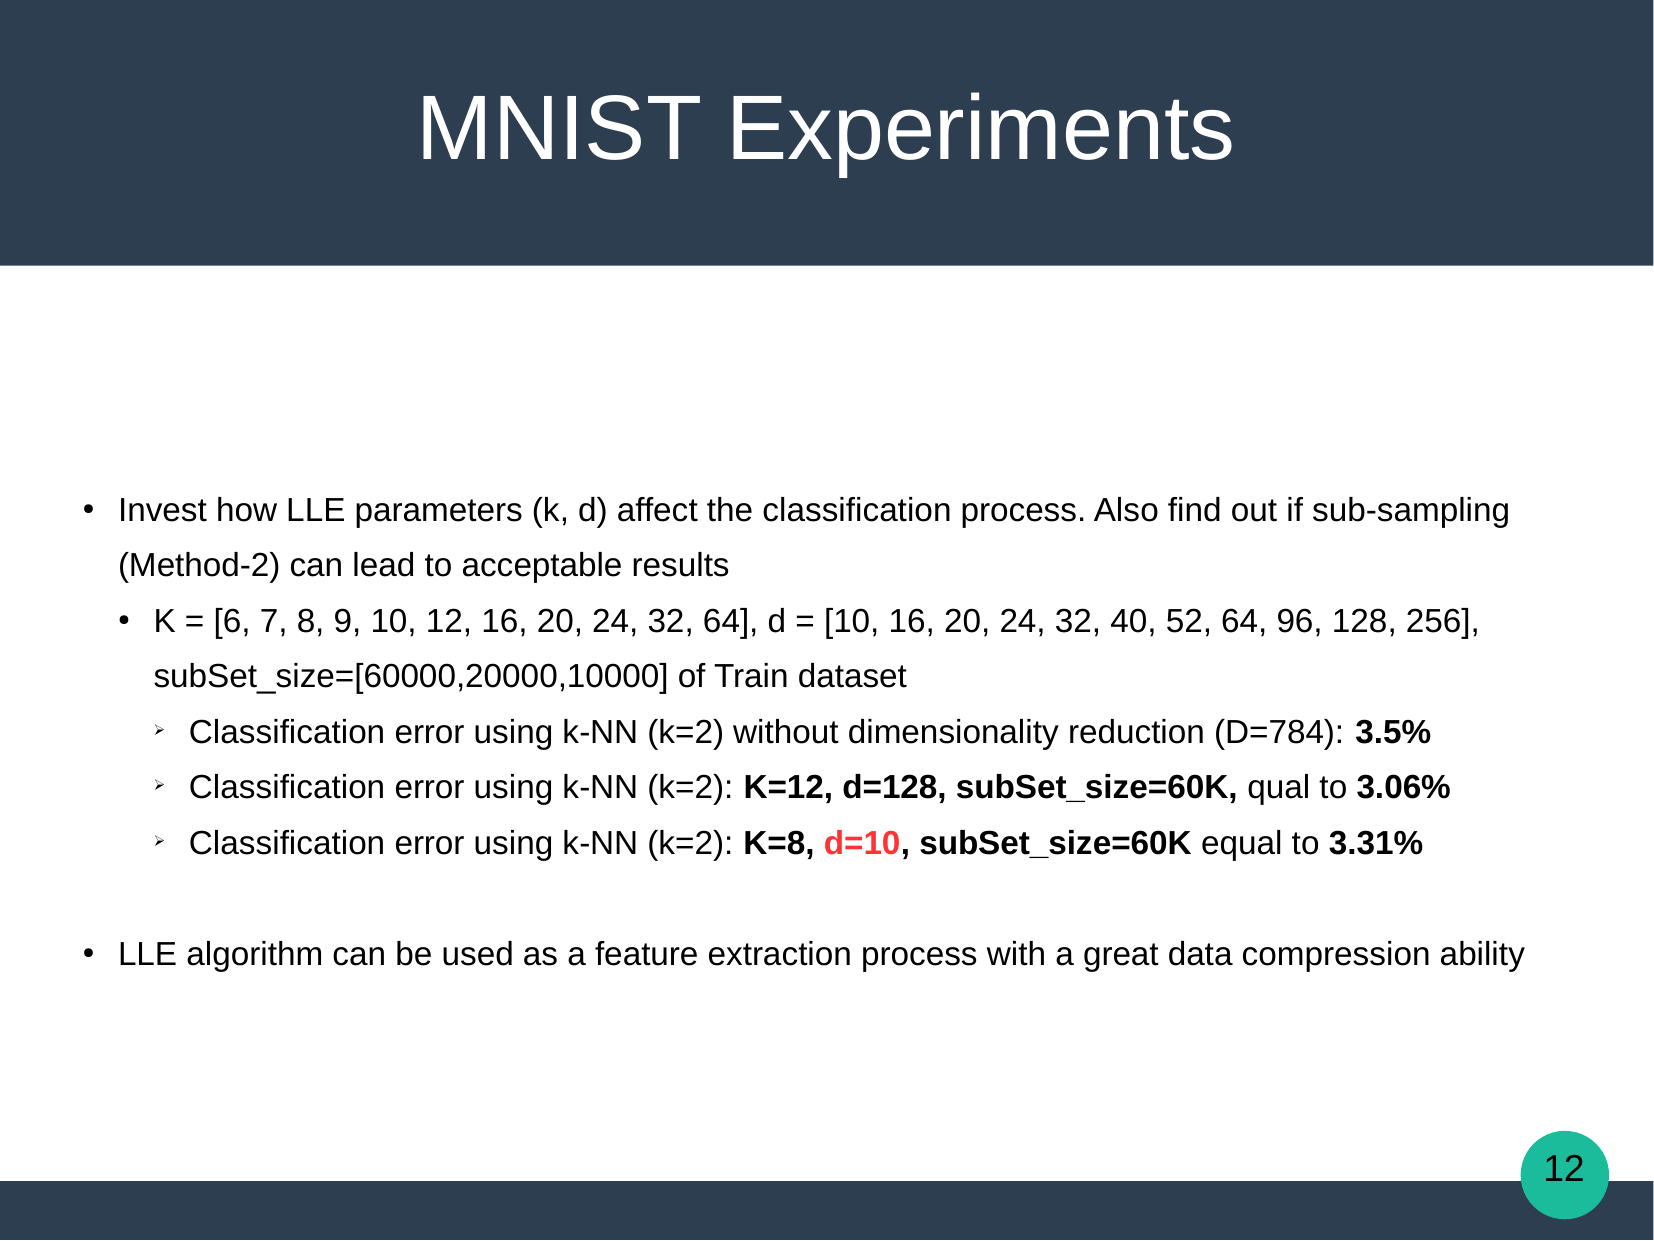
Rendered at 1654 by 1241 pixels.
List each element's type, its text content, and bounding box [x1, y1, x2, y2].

text_box <number> [1528, 1140, 1654, 1223]
subtitle Invest how LLE parameters (k, d) affect the classification process. Also find out if sub-sampling (Method-2) can lead to acceptable results K = [6, 7, 8, 9, 10, 12, 16, 20, 24, 32, 64], d = [10, 16, 20, 24, 32, 40, 52, 64, 96, 128, 256], subSet_size=[60000,20000,10000] of Train dataset Classification error using k-NN (k=2) without dimensionality reduction (D=784): 3.5% Classification error using k-NN (k=2): K=12, d=128, subSet_size=60K, qual to 3.06% Classification error using k-NN (k=2): K=8, d=10, subSet_size=60K equal to 3.31% LLE algorithm can be used as a feature extraction process with a great data compression ability [82, 290, 1571, 1156]
title MNIST Experiments [59, 49, 1595, 207]
